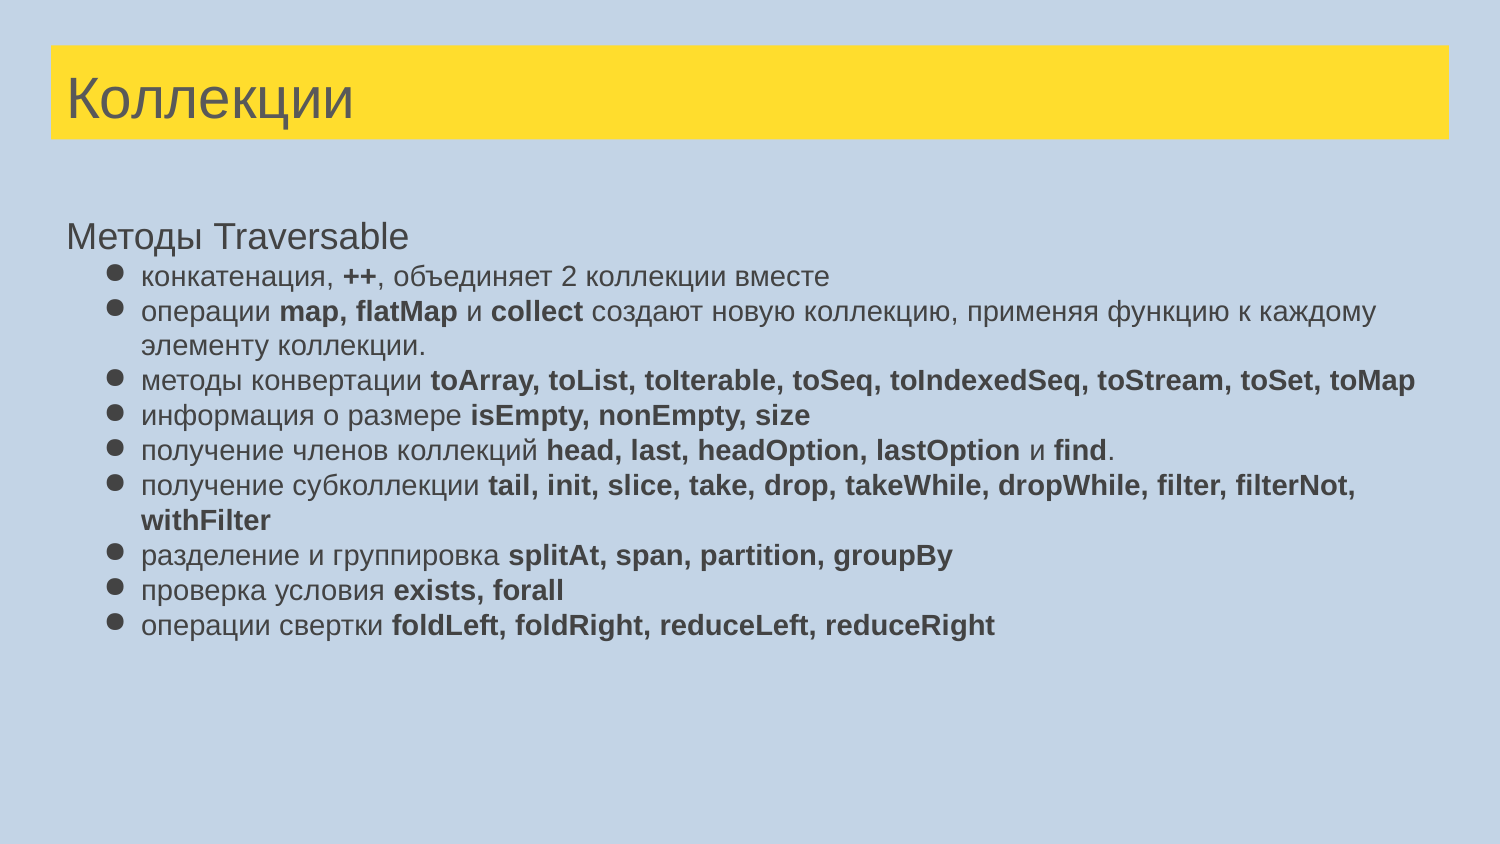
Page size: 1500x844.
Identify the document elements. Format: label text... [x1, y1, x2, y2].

title Коллекции [51, 45, 1449, 140]
text_box Методы Traversable конкатенация, ++, объединяет 2 коллекции вместе операции map, flatMap и collect создают новую коллекцию, применяя функцию к каждому элементу коллекции. методы конвертации toArray, toList, toIterable, toSeq, toIndexedSeq, toStream, toSet, toMap информация о размере isEmpty, nonEmpty, size получение членов коллекций head, last, headOption, lastOption и find. получение субколлекции tail, init, slice, take, drop, takeWhile, dropWhile, filter, filterNot, withFilter разделение и группировка splitAt, span, partition, groupBy проверка условия exists, forall операции свертки foldLeft, foldRight, reduceLeft, reduceRight [51, 196, 1449, 661]
